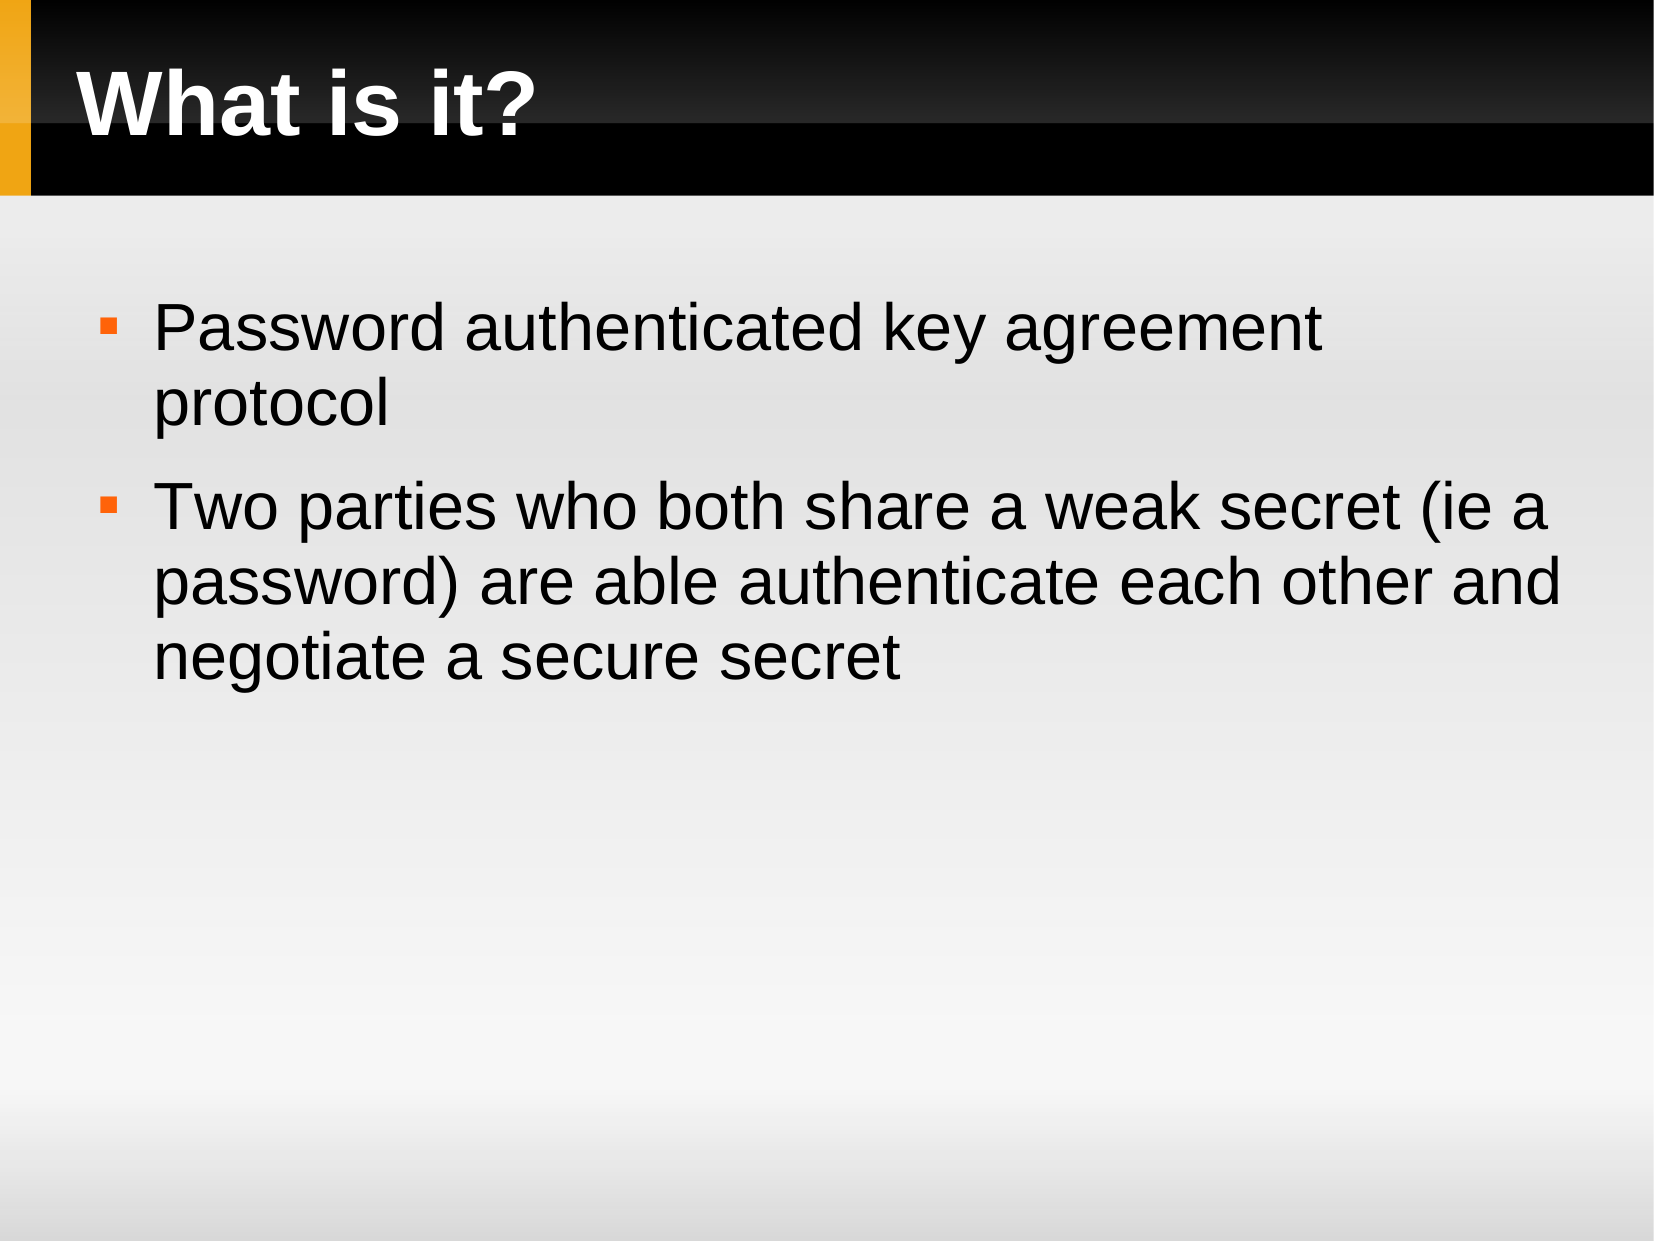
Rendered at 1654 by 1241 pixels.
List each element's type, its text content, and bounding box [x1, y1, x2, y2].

list Password authenticated key agreement protocol Two parties who both share a weak secret (ie a password) are able authenticate each other and negotiate a secure secret [82, 290, 1571, 1094]
title What is it? [76, 7, 1565, 200]
picture [0, 0, 1654, 1241]
